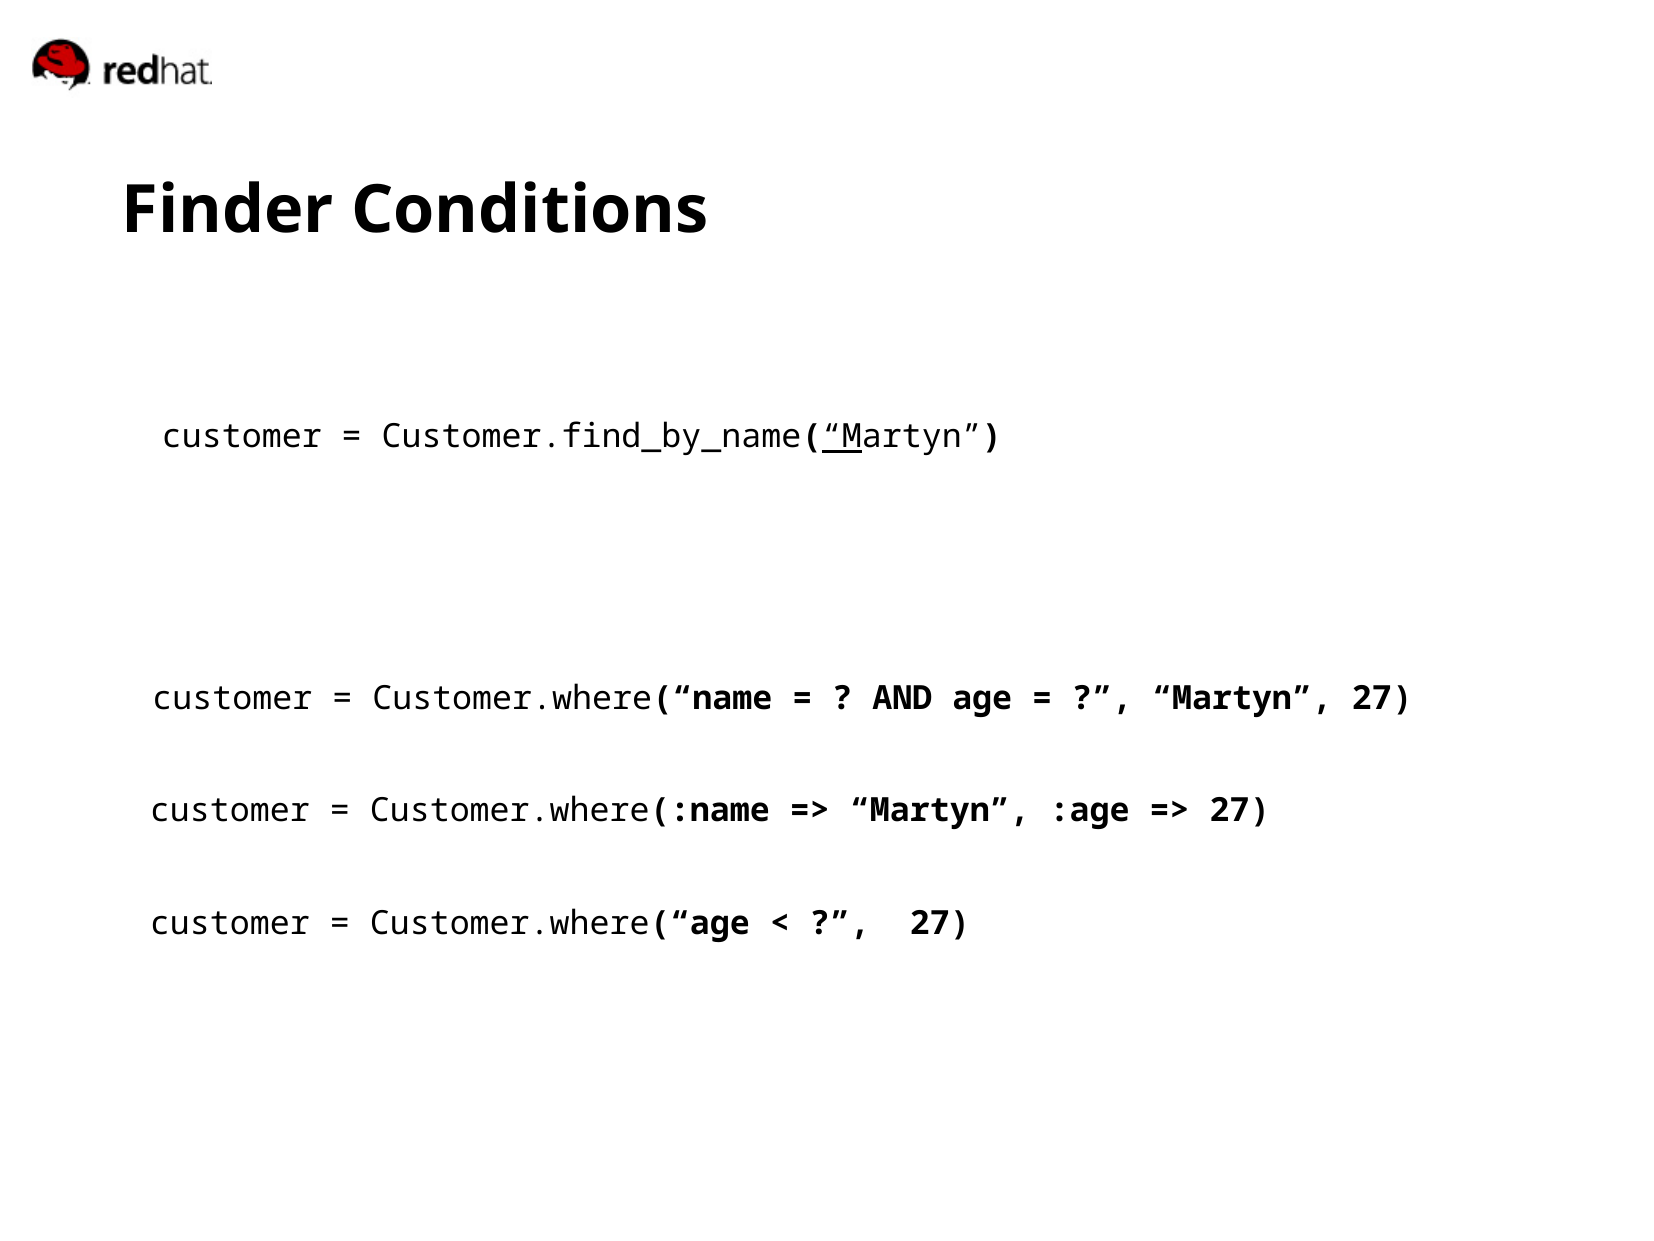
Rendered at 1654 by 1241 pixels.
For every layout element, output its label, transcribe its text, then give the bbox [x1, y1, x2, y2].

text_box customer = Customer.find_by_name(“Martyn”) [161, 412, 1179, 452]
list [75, 353, 1488, 1135]
title Finder Conditions [121, 102, 1534, 310]
text_box customer = Customer.where(“name = ? AND age = ?”, “Martyn”, 27) [152, 673, 1501, 713]
picture [31, 37, 212, 98]
text_box customer = Customer.where(:name => “Martyn”, :age => 27) [150, 786, 1323, 826]
text_box customer = Customer.where(“age < ?”, 27) [150, 898, 1323, 938]
